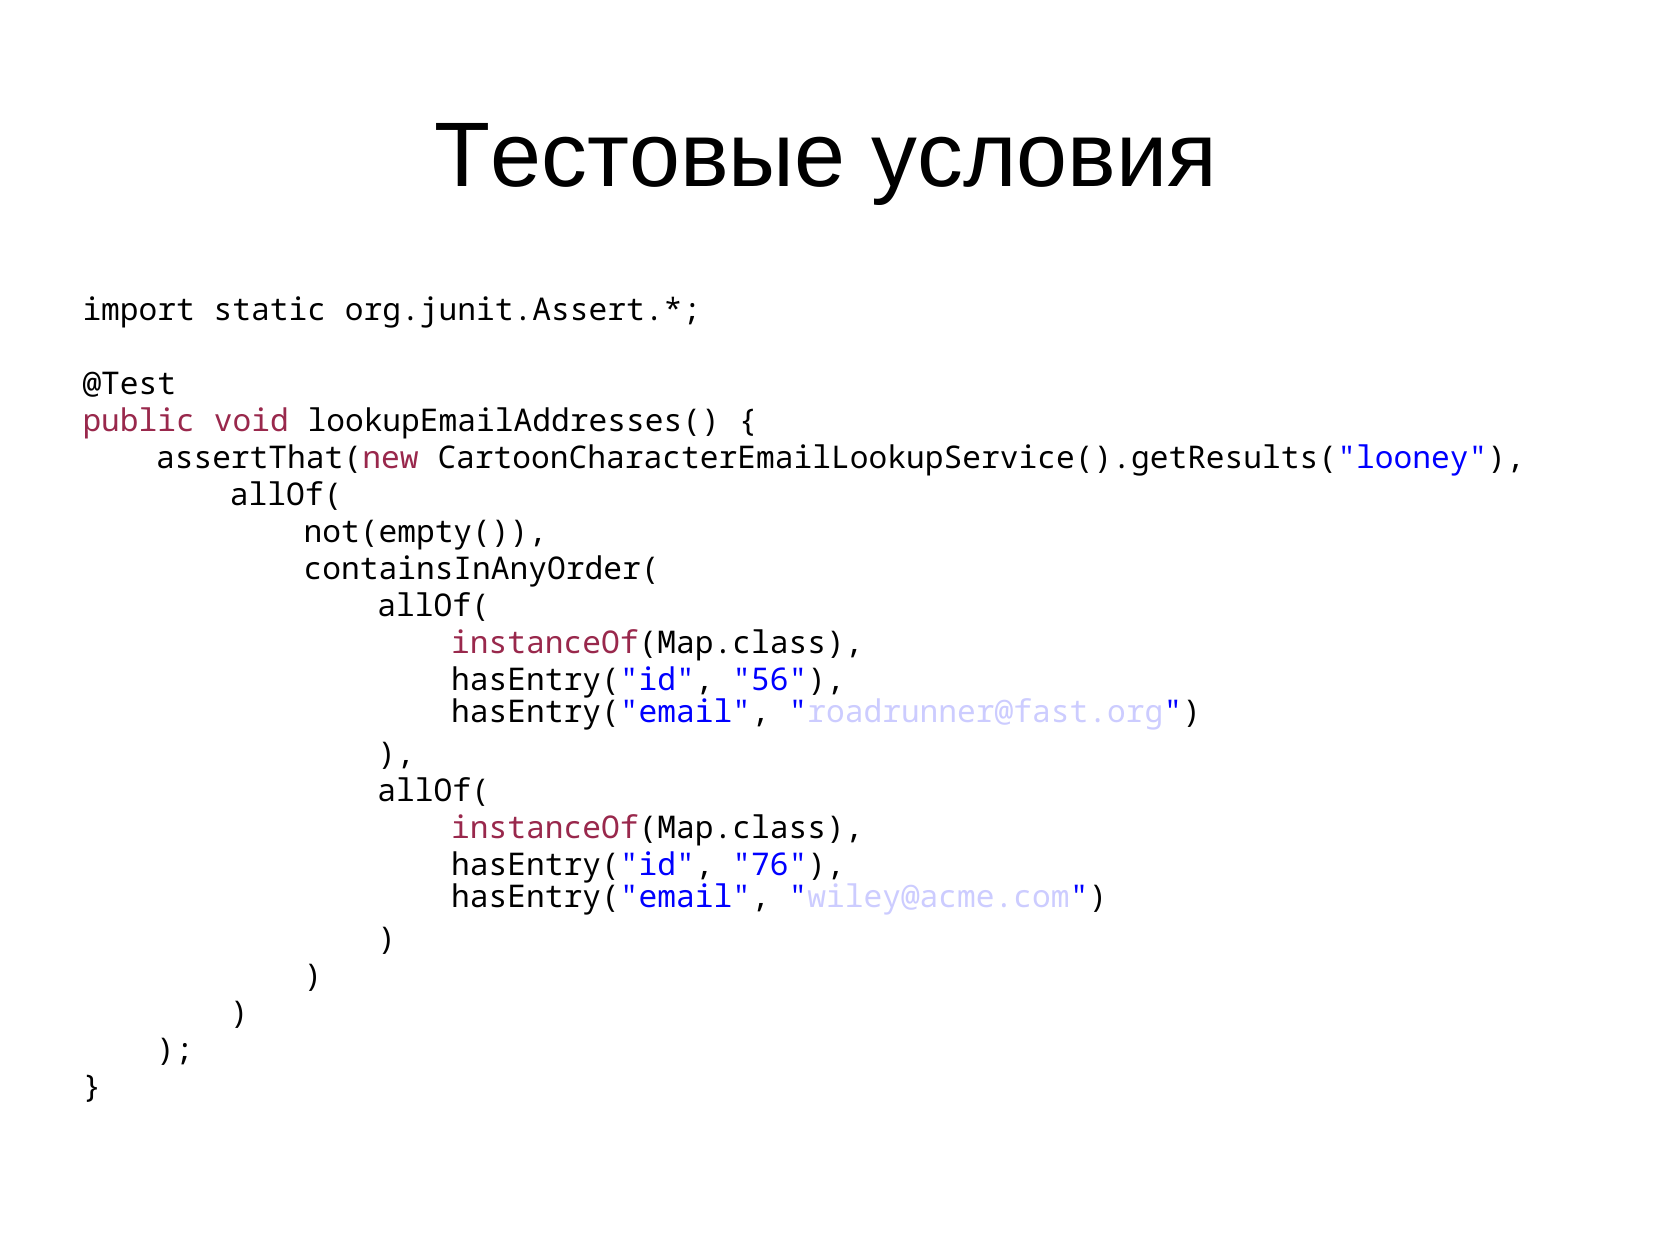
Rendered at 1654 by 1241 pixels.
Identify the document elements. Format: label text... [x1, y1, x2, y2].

title Тестовые условия [82, 49, 1571, 257]
list import static org.junit.Assert.*; @Test public void lookupEmailAddresses() { assertThat(new CartoonCharacterEmailLookupService().getResults("looney"), allOf( not(empty()), containsInAnyOrder( allOf( instanceOf(Map.class), hasEntry("id", "56"), hasEntry("email", "roadrunner@fast.org") ), allOf( instanceOf(Map.class), hasEntry("id", "76"), hasEntry("email", "wiley@acme.com") ) ) ) ); } [82, 290, 1571, 1146]
